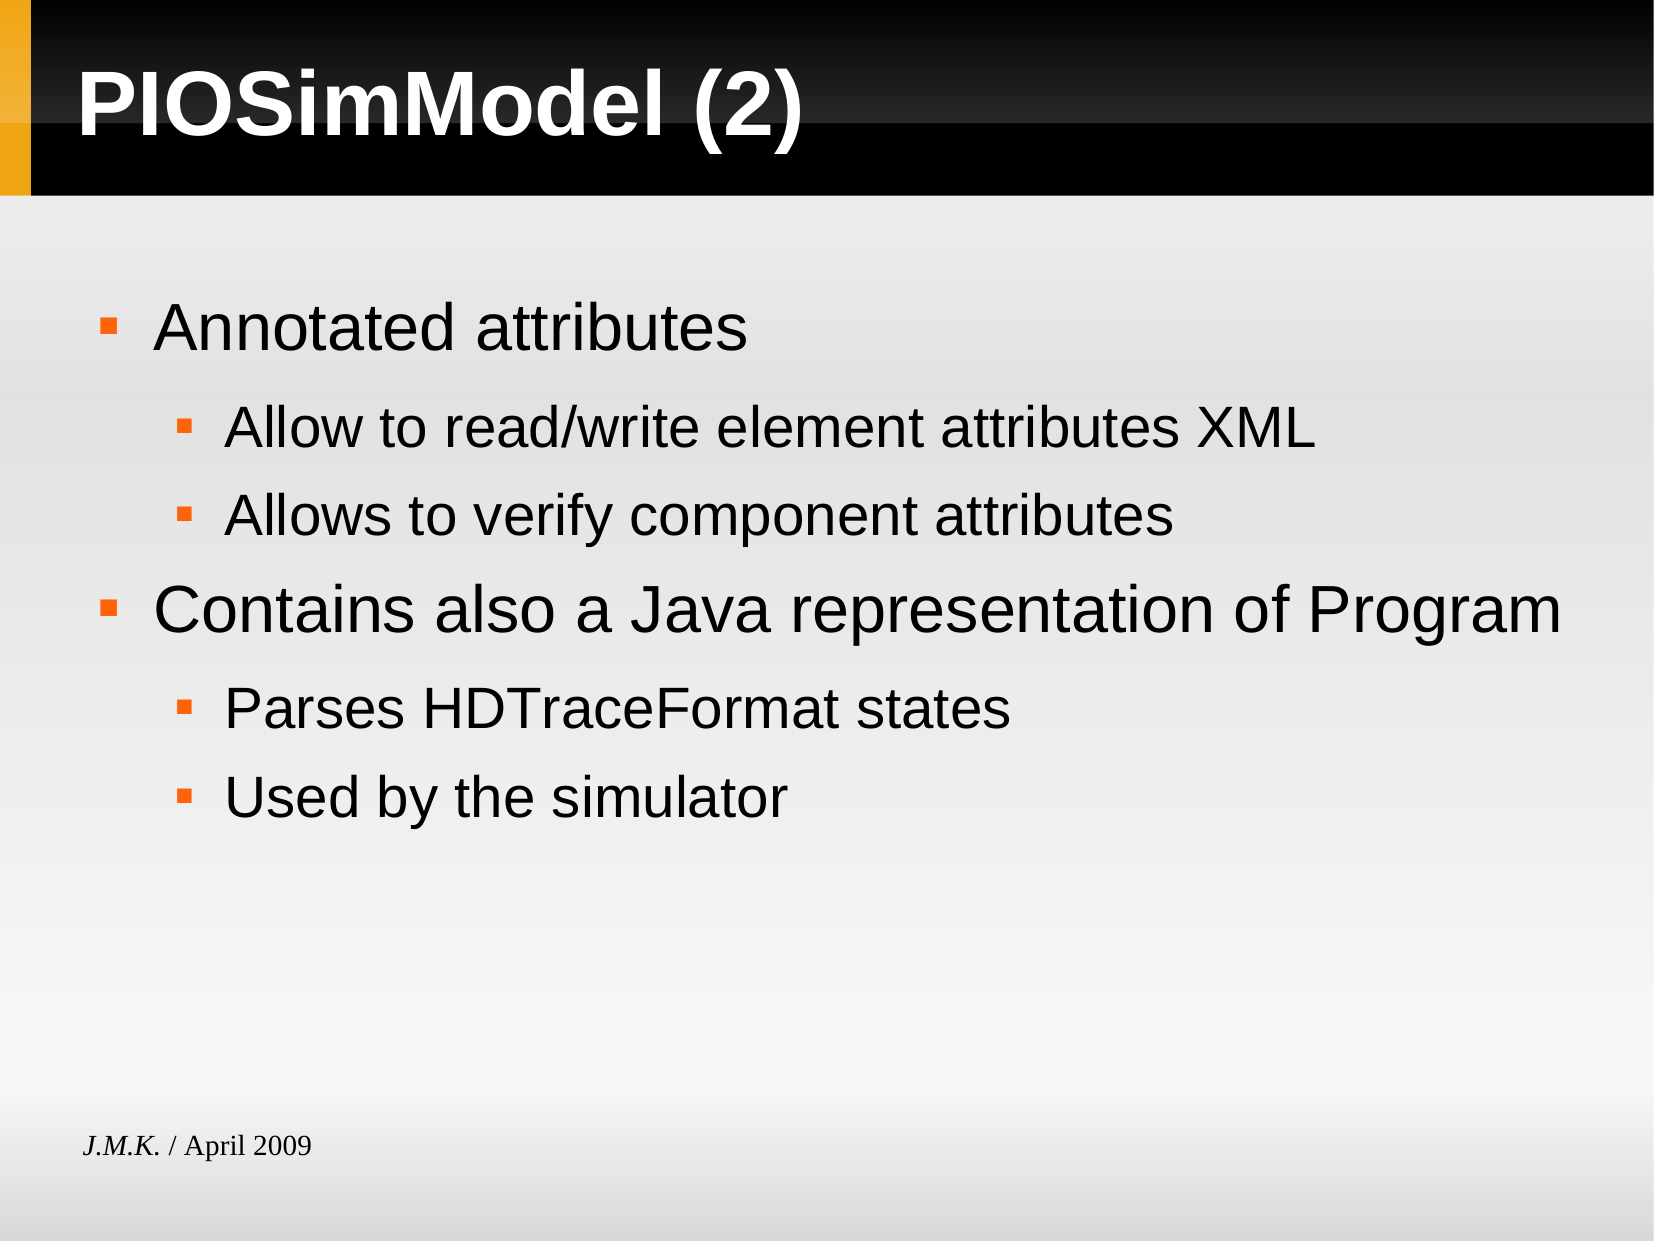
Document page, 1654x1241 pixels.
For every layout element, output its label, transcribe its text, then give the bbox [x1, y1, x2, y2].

picture [0, 0, 1654, 1241]
list Annotated attributes Allow to read/write element attributes XML Allows to verify component attributes Contains also a Java representation of Program Parses HDTraceFormat states Used by the simulator [82, 290, 1571, 1094]
title PIOSimModel (2) [76, 7, 1565, 200]
